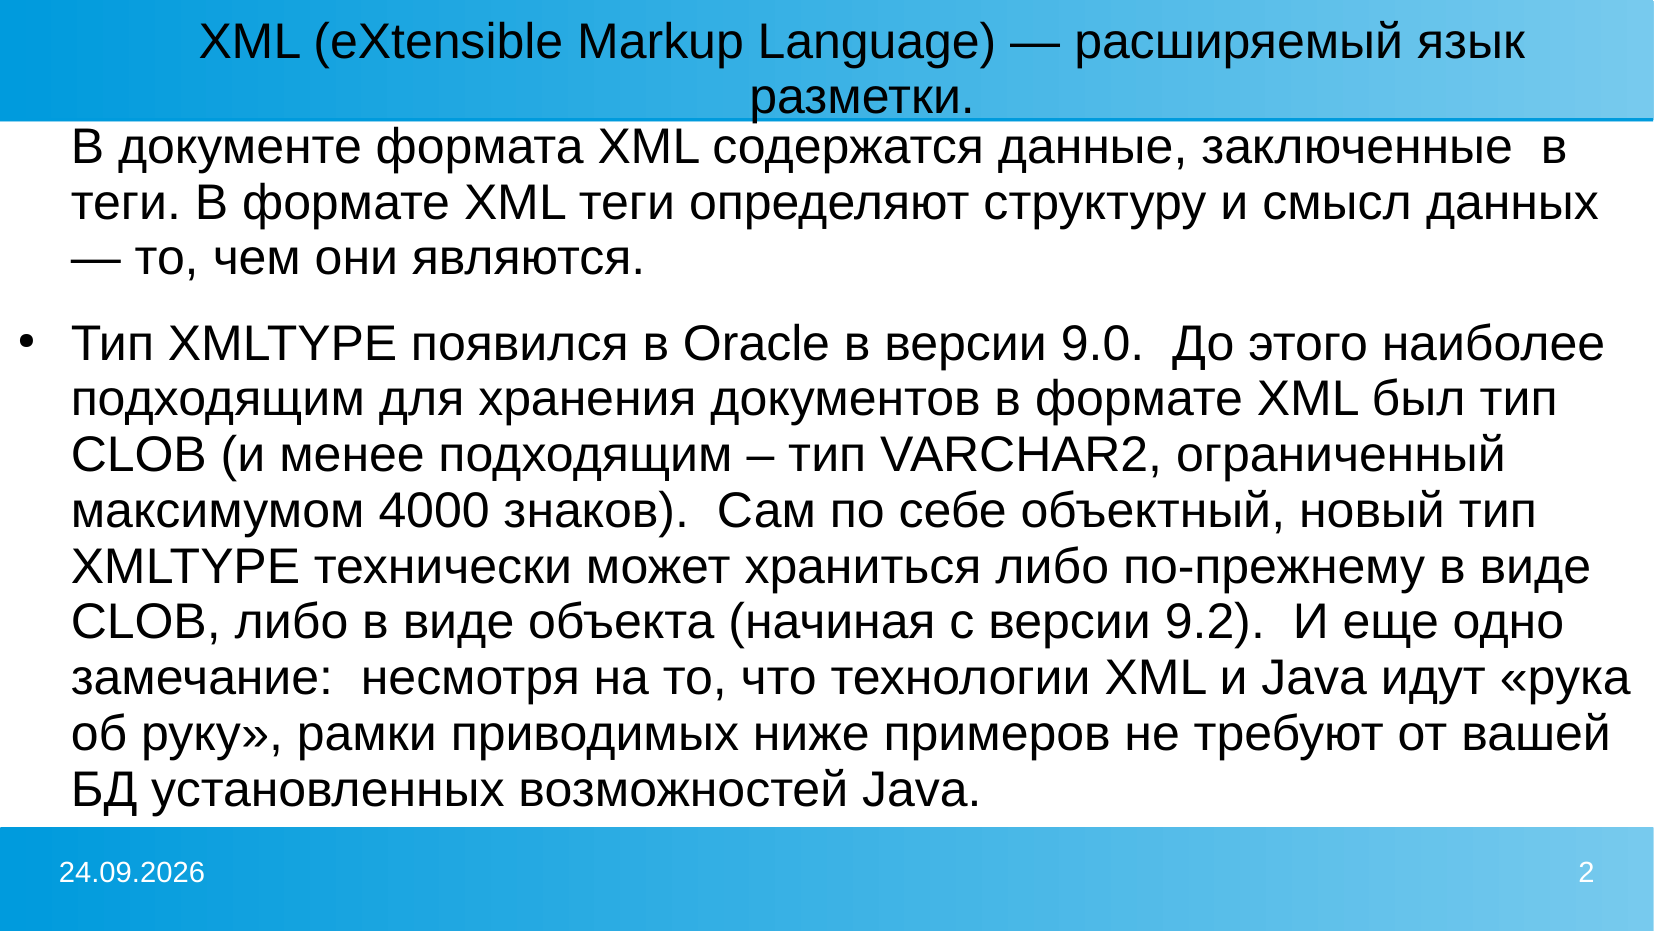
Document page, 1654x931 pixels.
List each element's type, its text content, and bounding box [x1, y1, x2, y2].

list В документе формата XML содержатся данные, заключенные в теги. В формате XML теги определяют структуру и смысл данных — то, чем они являются. Тип XMLTYPE появился в Oracle в версии 9.0. До этого наиболее подходящим для хранения документов в формате XML был тип CLOB (и менее подходящим – тип VARCHAR2, ограниченный максимумом 4000 знаков). Сам по себе объектный, новый тип XMLTYPE технически может храниться либо по-прежнему в виде CLOB, либо в виде объекта (начиная с версии 9.2). И еще одно замечание: несмотря на то, что технологии XML и Java идут «рука об руку», рамки приводимых ниже примеров не требуют от вашей БД установленных возможностей Java. [0, 118, 1654, 768]
title XML (eXtensible Markup Language) — расширяемый язык разметки. [59, 12, 1595, 118]
